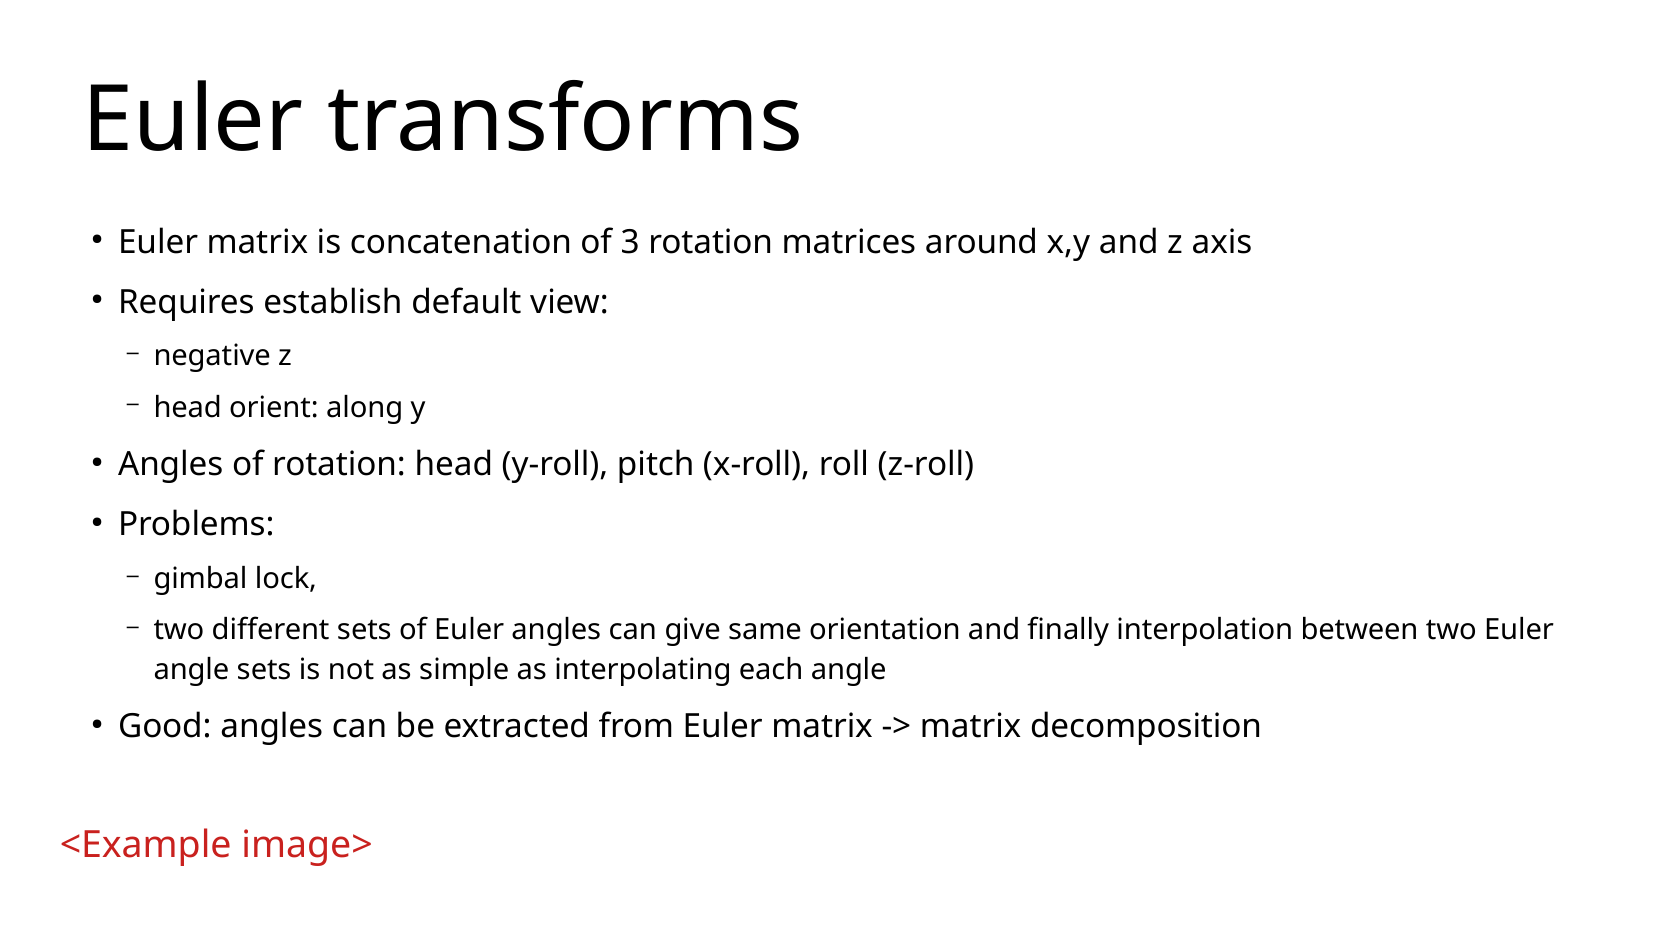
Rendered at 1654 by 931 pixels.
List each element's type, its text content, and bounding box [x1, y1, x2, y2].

text_box <Example image> [45, 810, 1126, 872]
title Euler transforms [82, 37, 1571, 193]
list Euler matrix is concatenation of 3 rotation matrices around x,y and z axis Requires establish default view: negative z head orient: along y Angles of rotation: head (y-roll), pitch (x-roll), roll (z-roll) Problems: gimbal lock, two different sets of Euler angles can give same orientation and finally interpolation between two Euler angle sets is not as simple as interpolating each angle Good: angles can be extracted from Euler matrix -> matrix decomposition [82, 217, 1571, 758]
